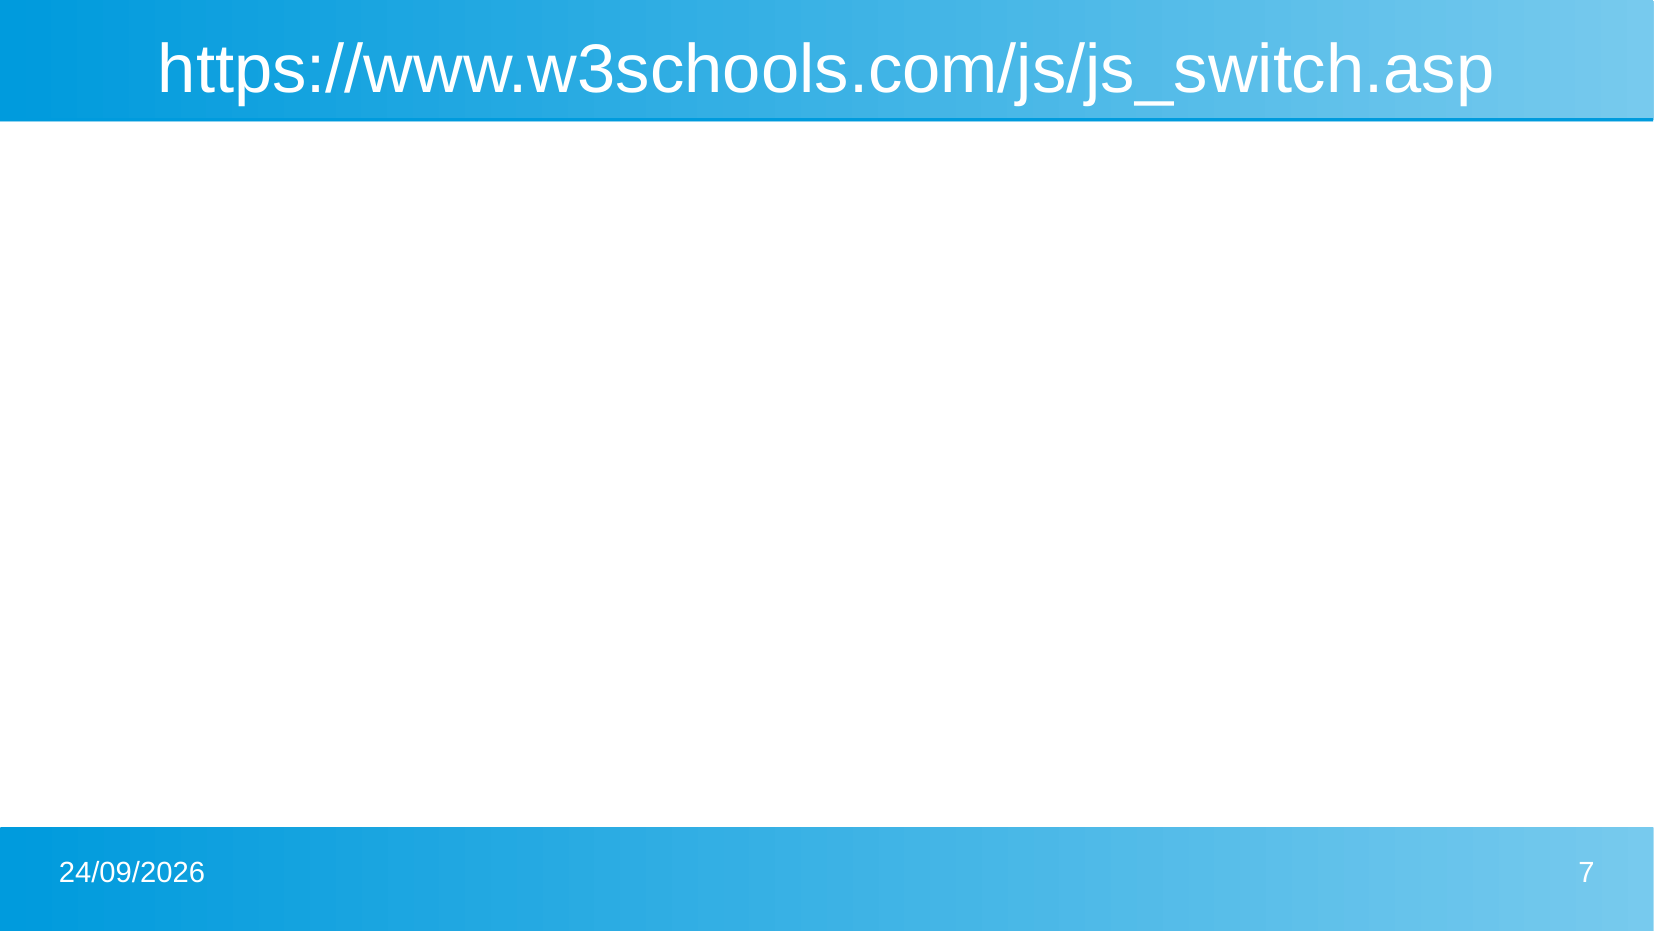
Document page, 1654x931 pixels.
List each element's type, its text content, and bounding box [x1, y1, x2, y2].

title https://www.w3schools.com/js/js_switch.asp [59, 29, 1595, 108]
